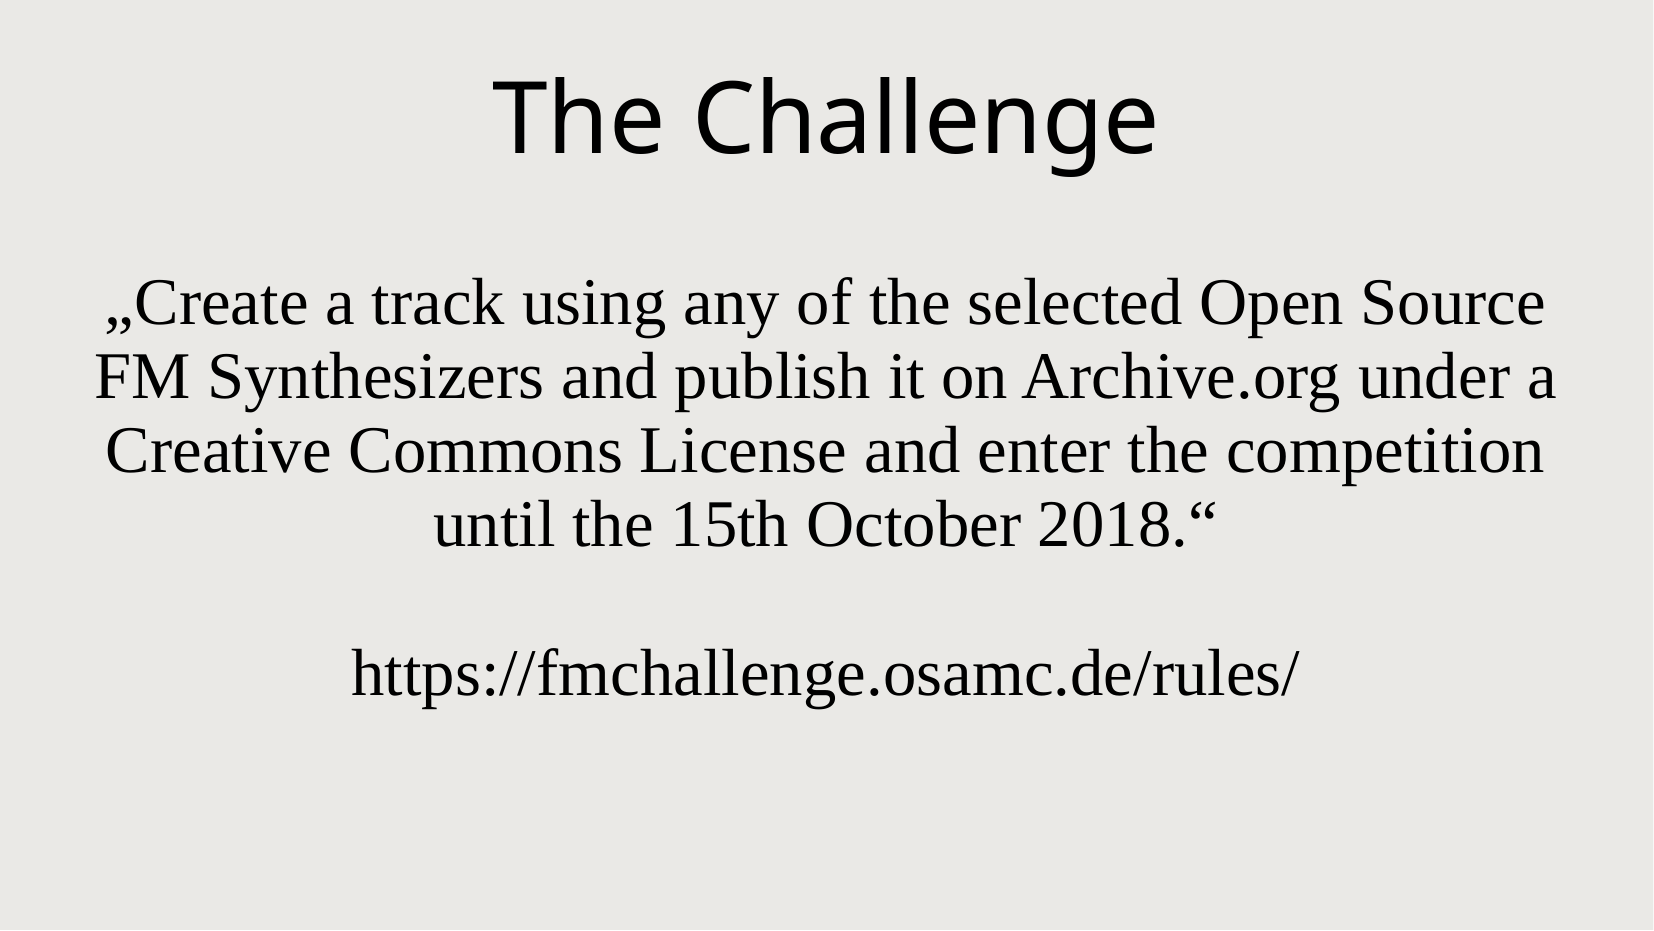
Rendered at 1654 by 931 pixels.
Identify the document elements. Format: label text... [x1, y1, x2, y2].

subtitle „Create a track using any of the selected Open Source FM Synthesizers and publish it on Archive.org under a Creative Commons License and enter the competition until the 15th October 2018.“ https://fmchallenge.osamc.de/rules/ [82, 217, 1571, 758]
title The Challenge [82, 37, 1571, 193]
